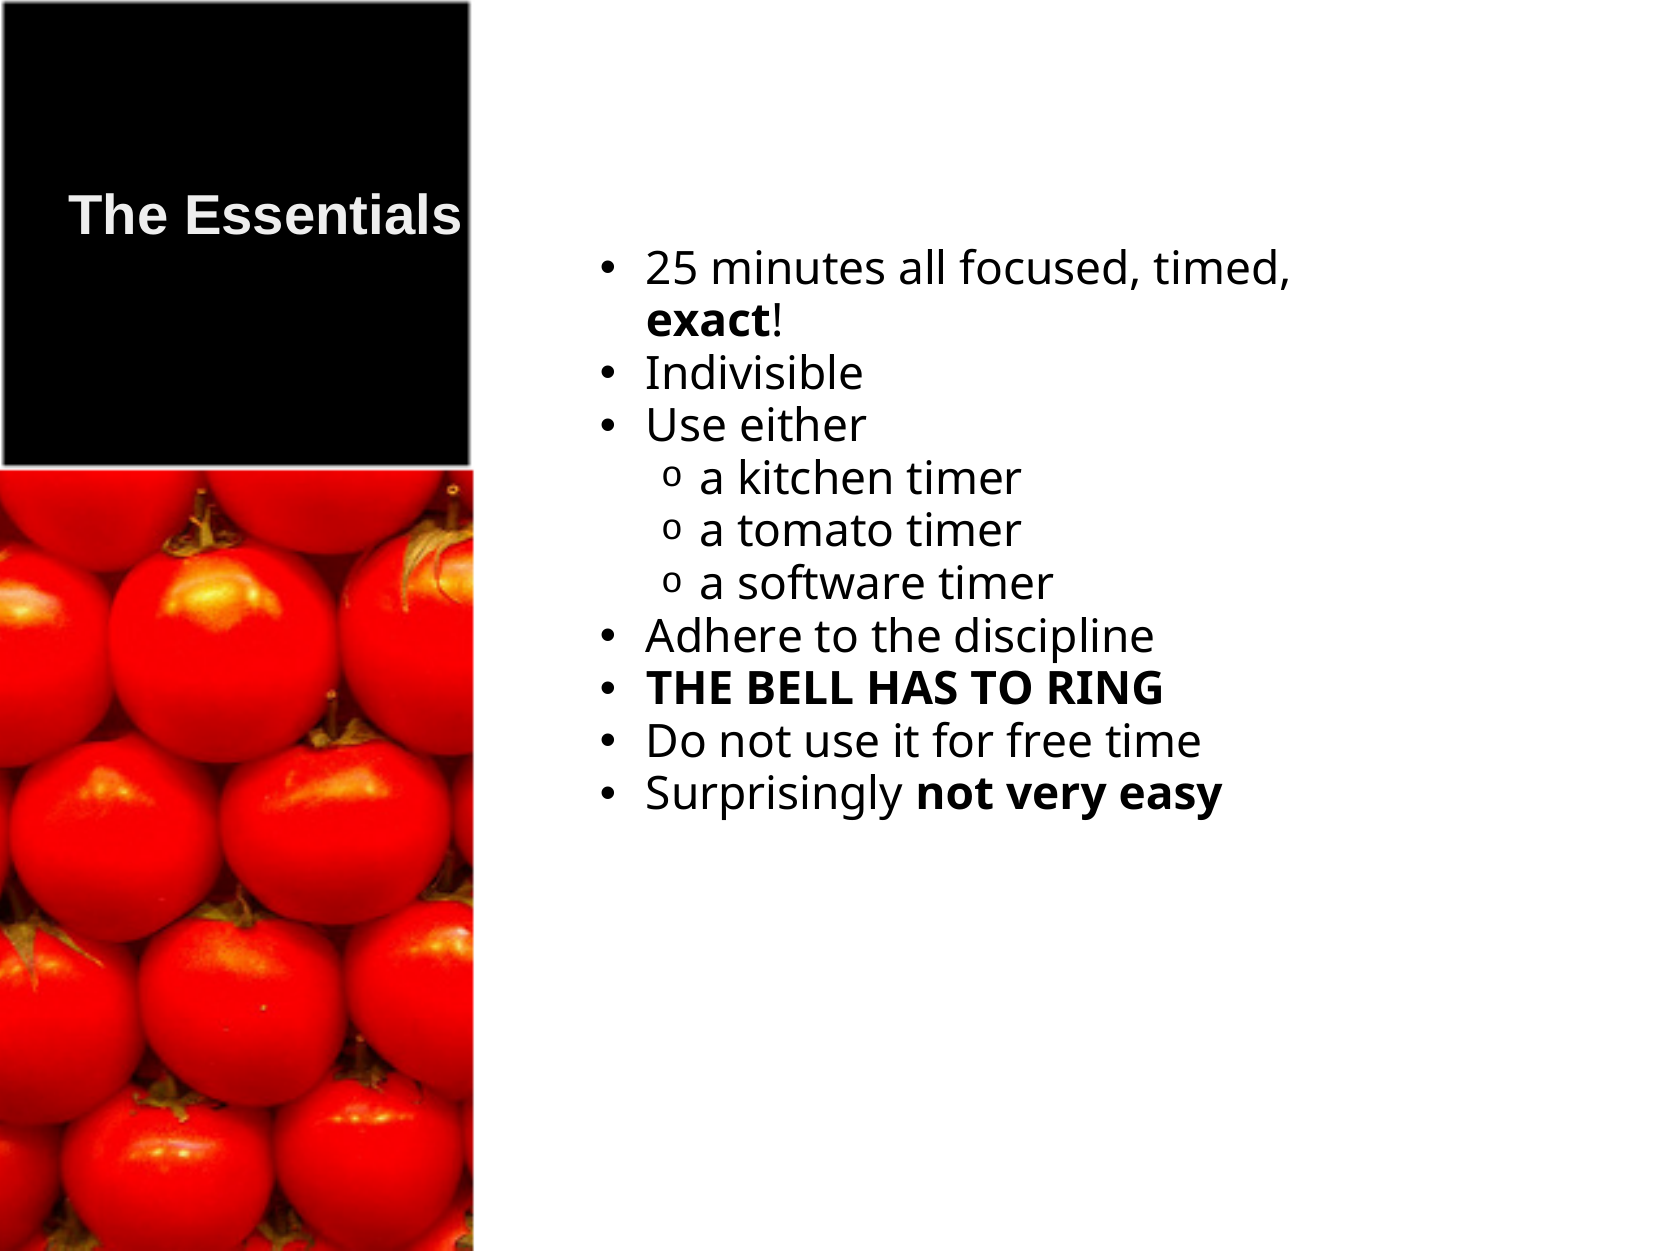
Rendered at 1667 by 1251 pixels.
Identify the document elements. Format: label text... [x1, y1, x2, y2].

title The Essentials [0, 183, 463, 290]
list 25 minutes all focused, timed, exact! Indivisible Use either a kitchen timer a tomato timer a software timer Adhere to the discipline THE BELL HAS TO RING Do not use it for free time Surprisingly not very easy [584, 242, 1379, 826]
picture [0, 0, 1667, 1251]
